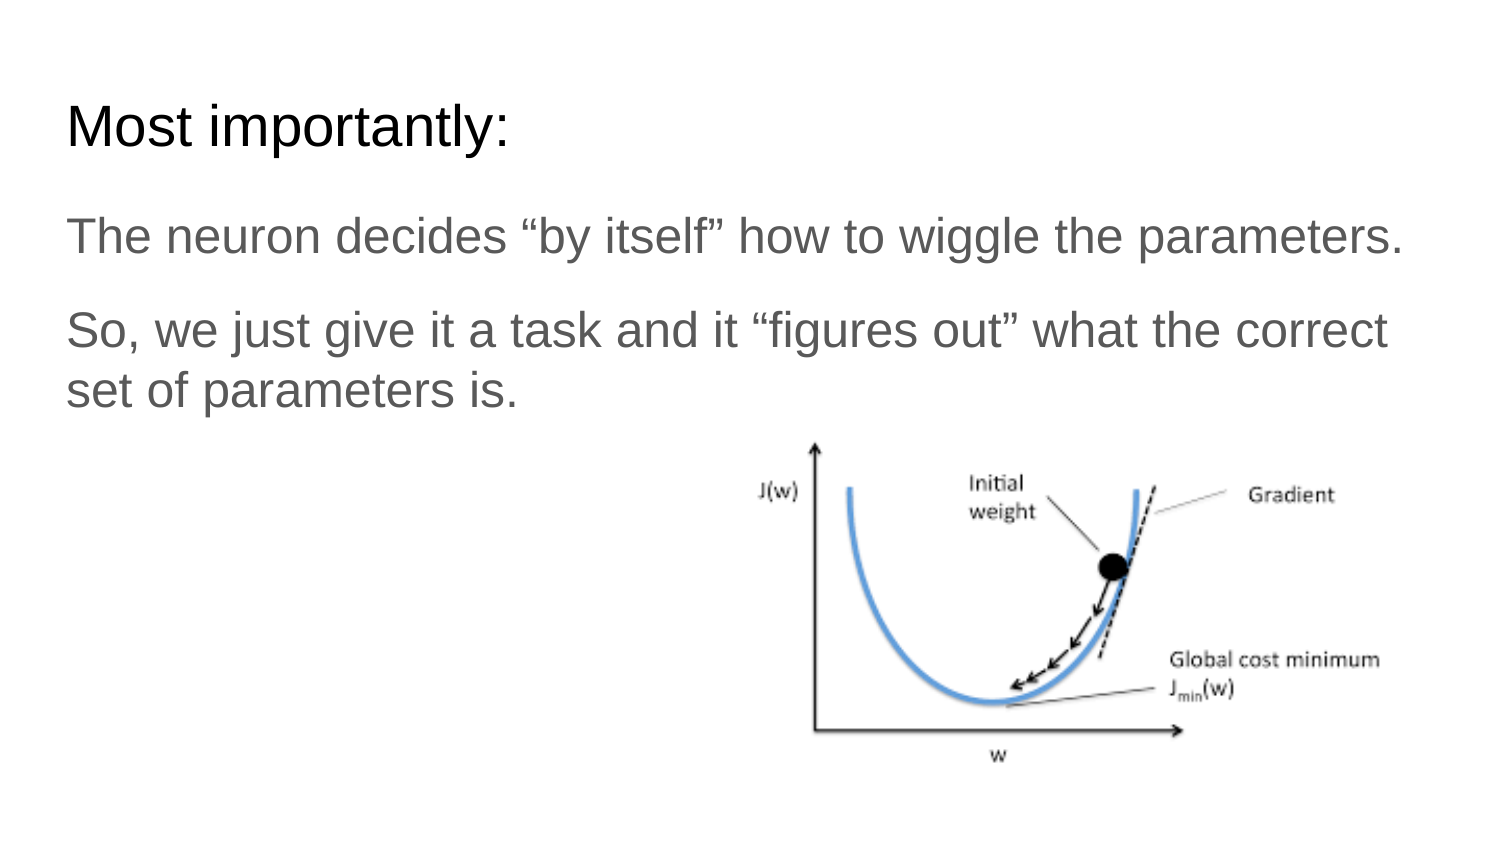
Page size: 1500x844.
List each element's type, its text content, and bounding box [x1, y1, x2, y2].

list The neuron decides “by itself” how to wiggle the parameters. So, we just give it a task and it “figures out” what the correct set of parameters is. [51, 189, 1449, 750]
picture [754, 425, 1390, 769]
title Most importantly: [51, 72, 1449, 167]
